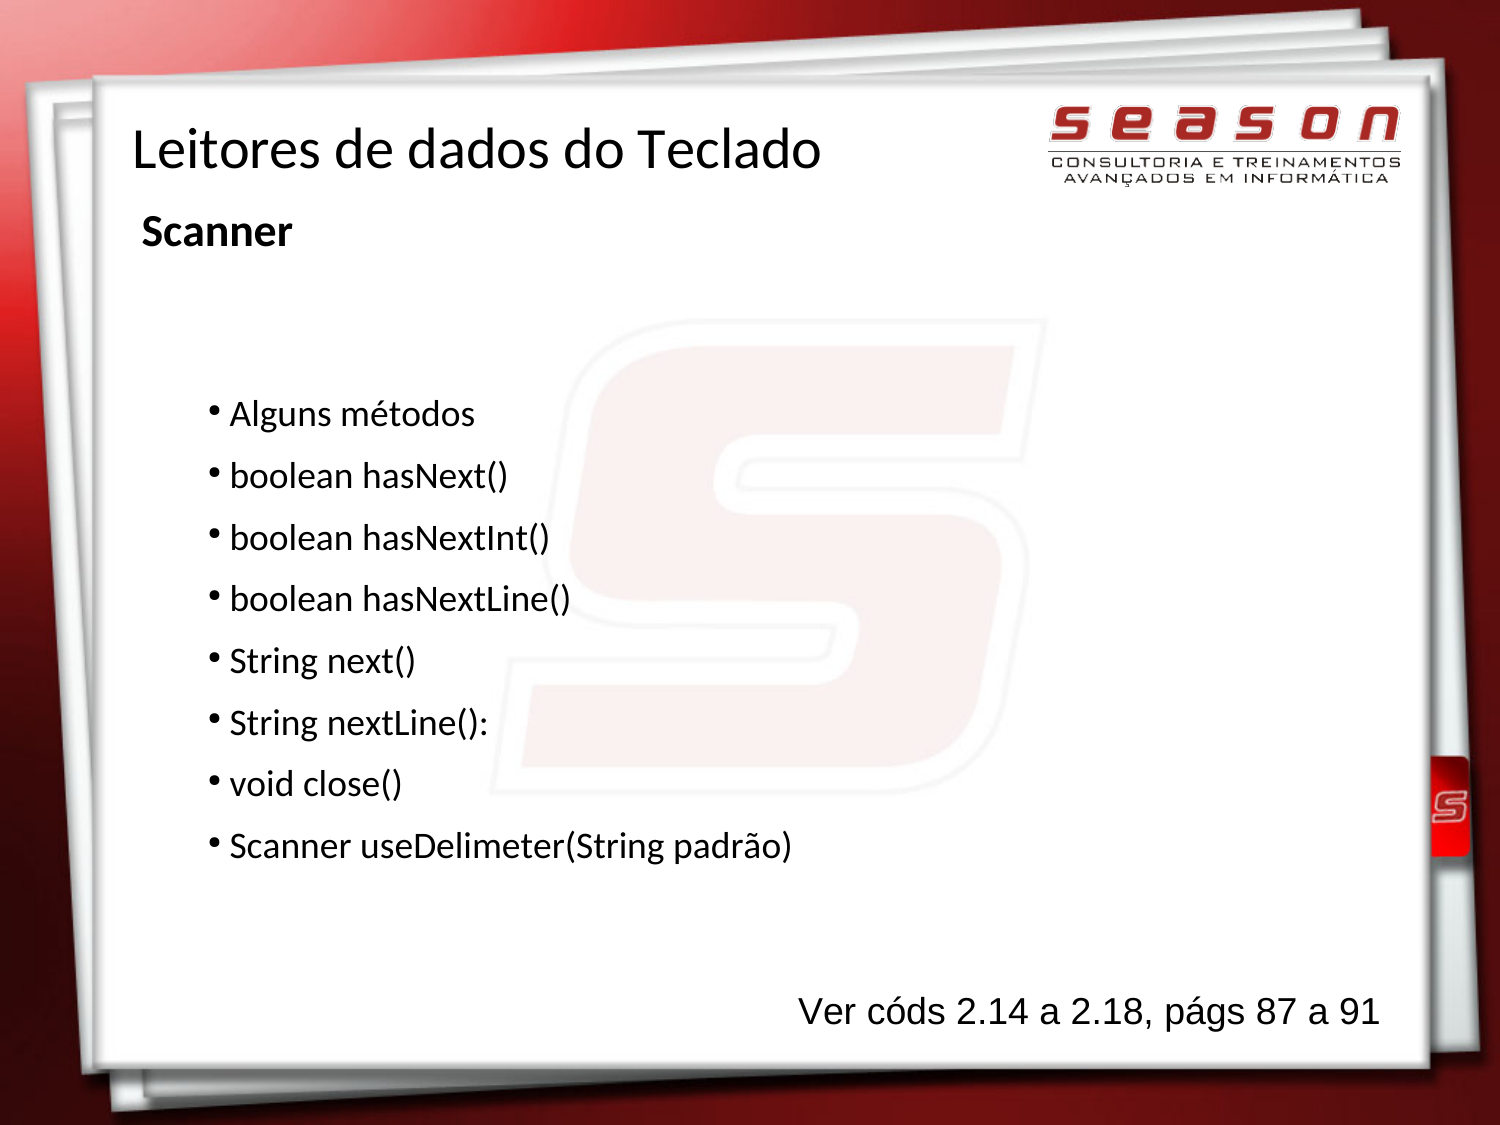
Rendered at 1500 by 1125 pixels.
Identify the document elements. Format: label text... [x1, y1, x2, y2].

text_box Scanner [141, 200, 1240, 256]
picture [0, 0, 1500, 1125]
title Leitores de dados do Teclado [118, 33, 1394, 257]
text_box Alguns métodos boolean hasNext() boolean hasNextInt() boolean hasNextLine() String next() String nextLine(): void close() Scanner useDelimeter(String padrão) [207, 375, 1328, 880]
text_box Ver códs 2.14 a 2.18, págs 87 a 91 [708, 979, 1396, 1040]
